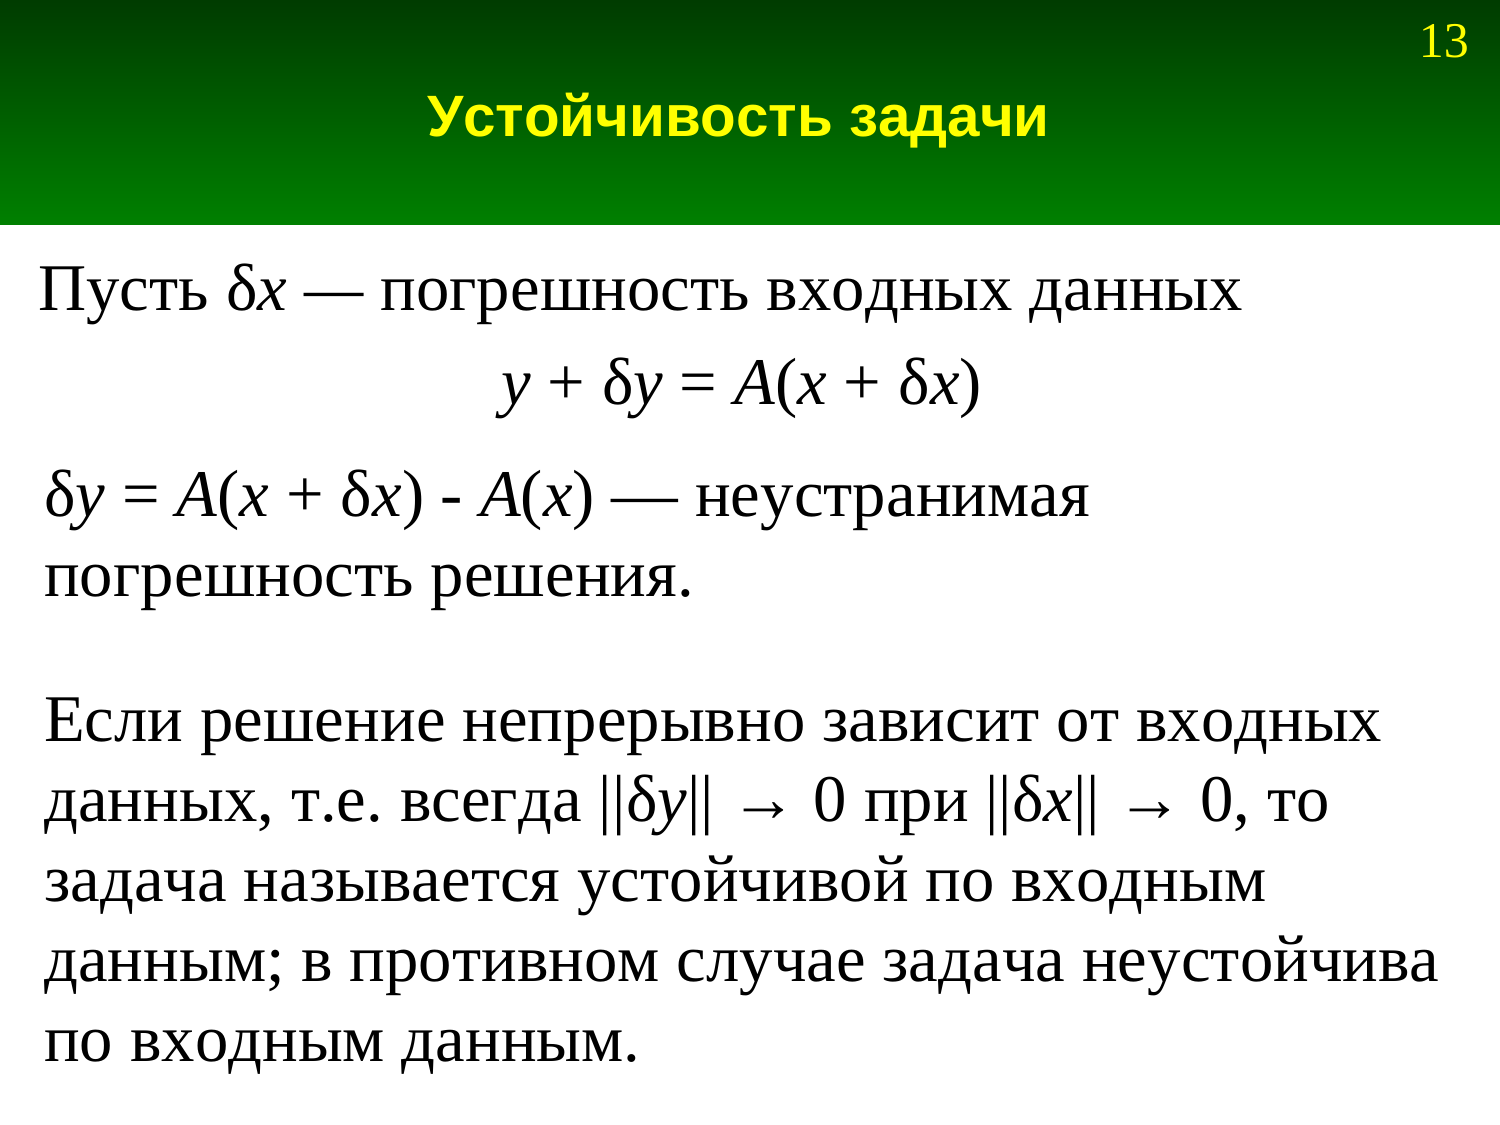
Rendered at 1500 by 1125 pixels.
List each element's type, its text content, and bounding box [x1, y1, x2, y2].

title Устойчивость задачи [88, 18, 1389, 207]
text_box δy = A(x + δx) - A(x) — неустранимая погрешность решения. [29, 442, 1477, 618]
text_box y + δy = A(x + δx) [486, 330, 1014, 426]
text_box Если решение непрерывно зависит от входных данных, т.е. всегда ||δy|| → 0 при ||δx|| → 0, то задача называется устойчивой по входным данным; в противном случае задача неустойчива по входным данным. [29, 667, 1477, 1082]
text_box Пусть δx — погрешность входных данных [23, 236, 1489, 332]
